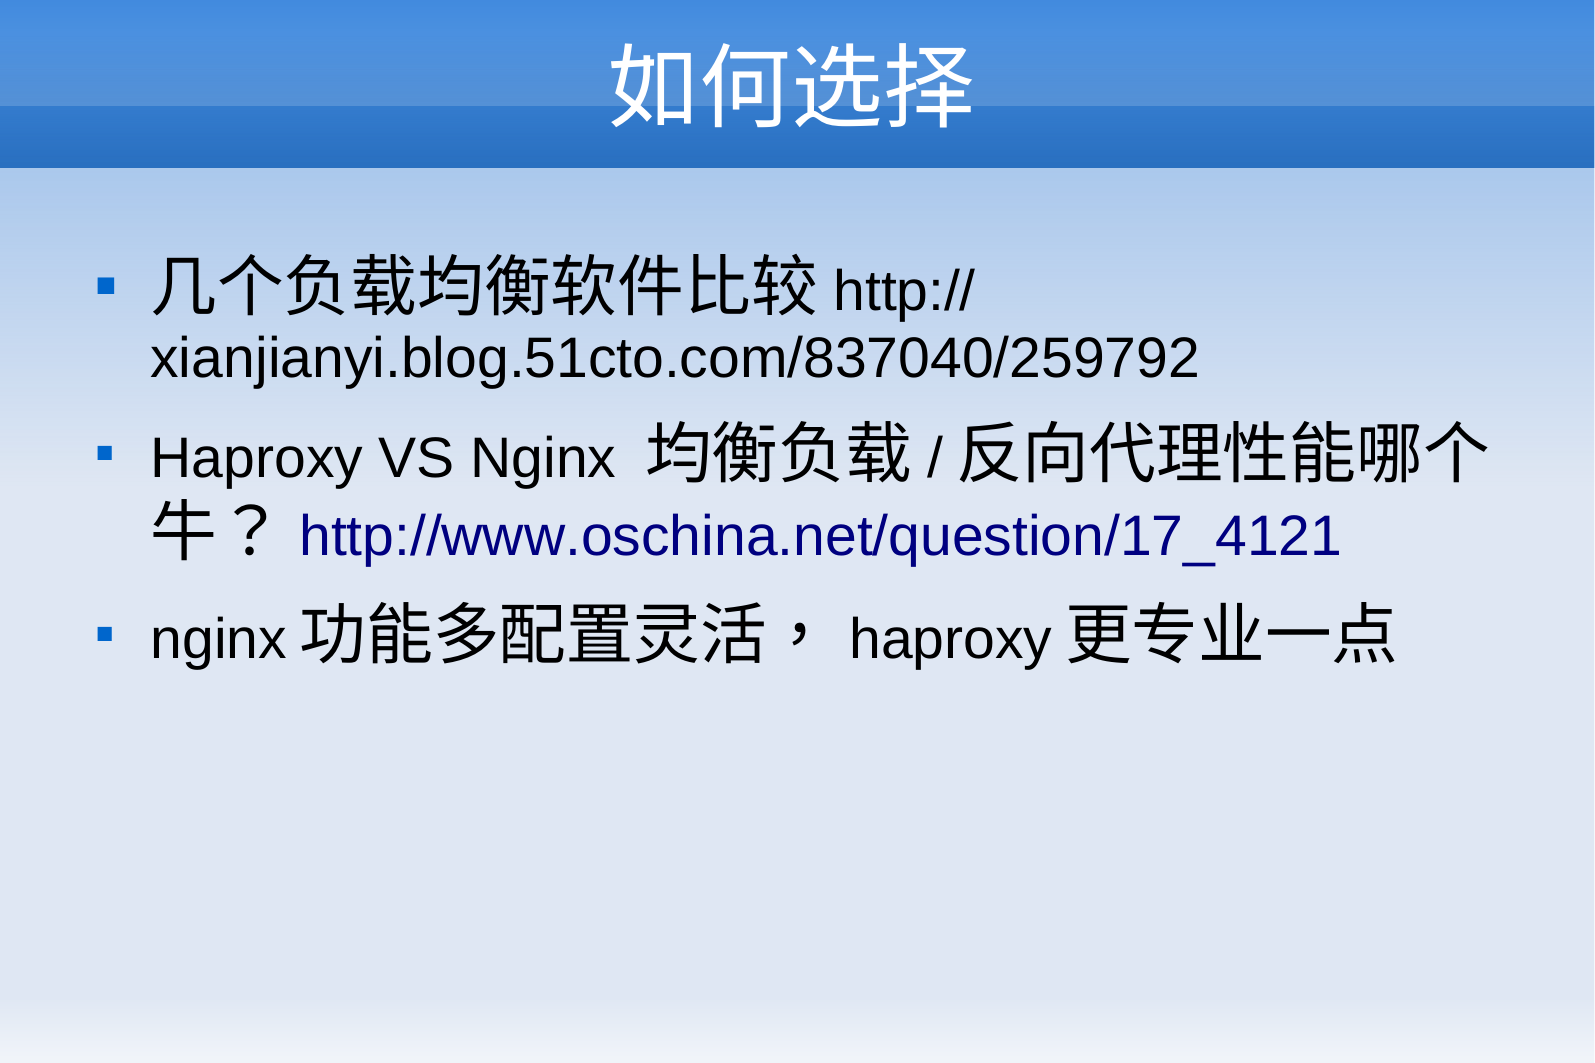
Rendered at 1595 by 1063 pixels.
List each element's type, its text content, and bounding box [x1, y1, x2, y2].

picture [0, 0, 1595, 1063]
title 如何选择 [74, 0, 1510, 178]
list 几个负载均衡软件比较http://xianjianyi.blog.51cto.com/837040/259792 Haproxy VS Nginx 均衡负载/反向代理性能哪个牛？http://www.oschina.net/question/17_4121 nginx功能多配置灵活，haproxy更专业一点 [79, 248, 1515, 951]
